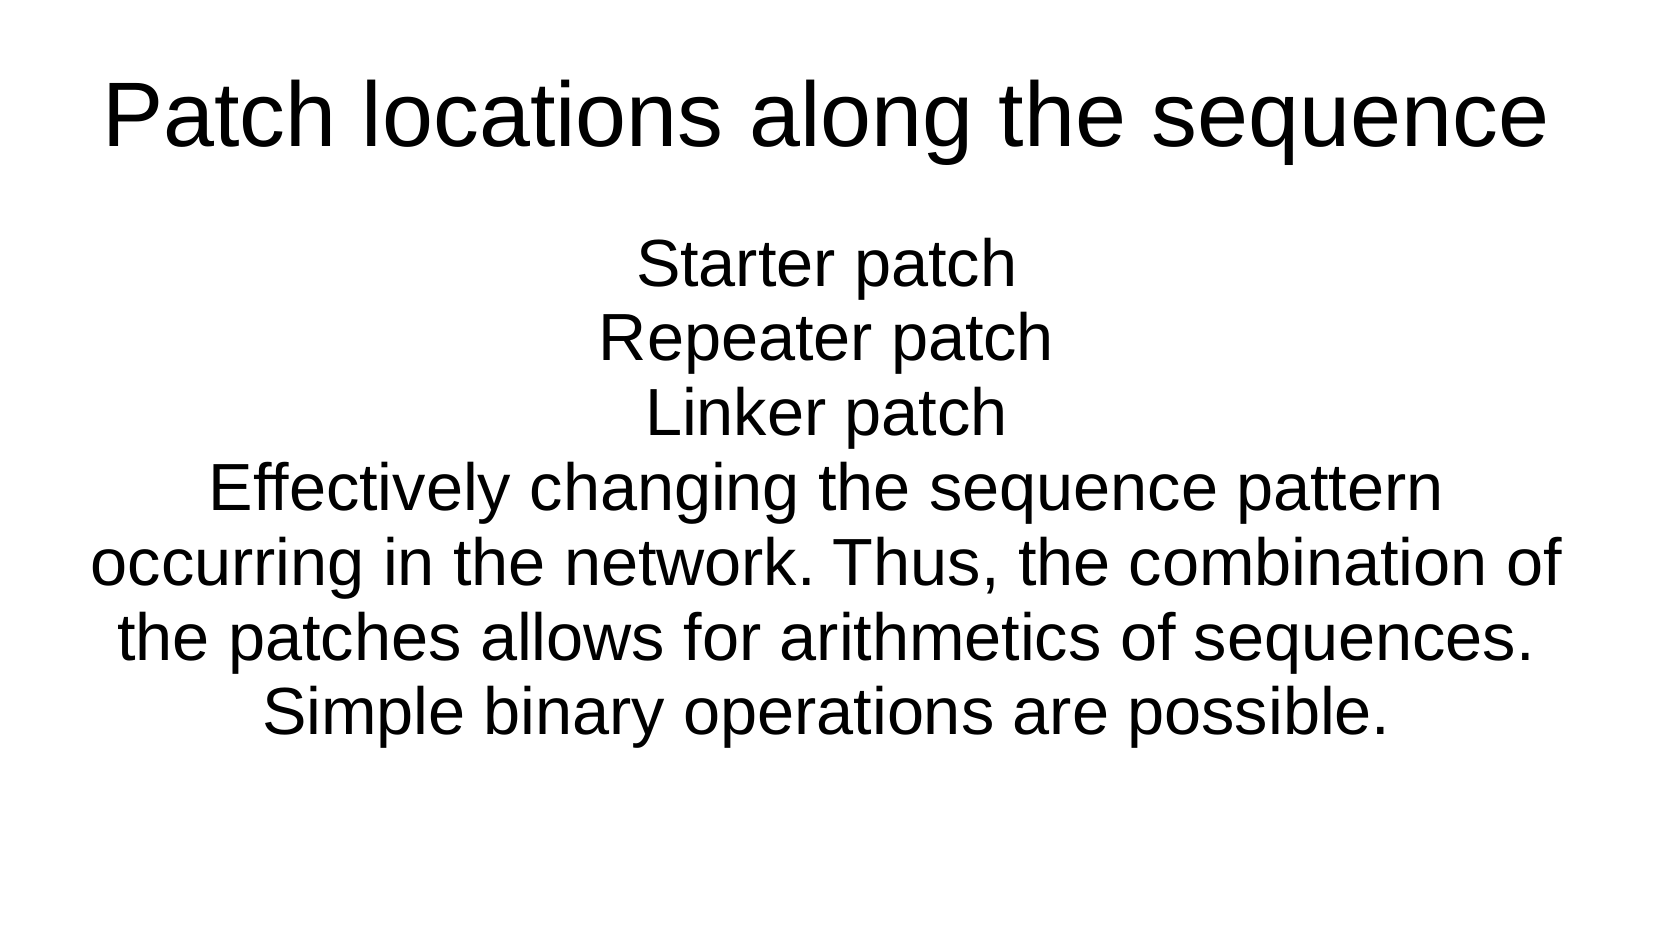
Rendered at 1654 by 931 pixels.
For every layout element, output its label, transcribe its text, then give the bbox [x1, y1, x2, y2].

subtitle Starter patch Repeater patch Linker patch Effectively changing the sequence pattern occurring in the network. Thus, the combination of the patches allows for arithmetics of sequences. Simple binary operations are possible. [82, 217, 1571, 758]
title Patch locations along the sequence [82, 37, 1571, 193]
